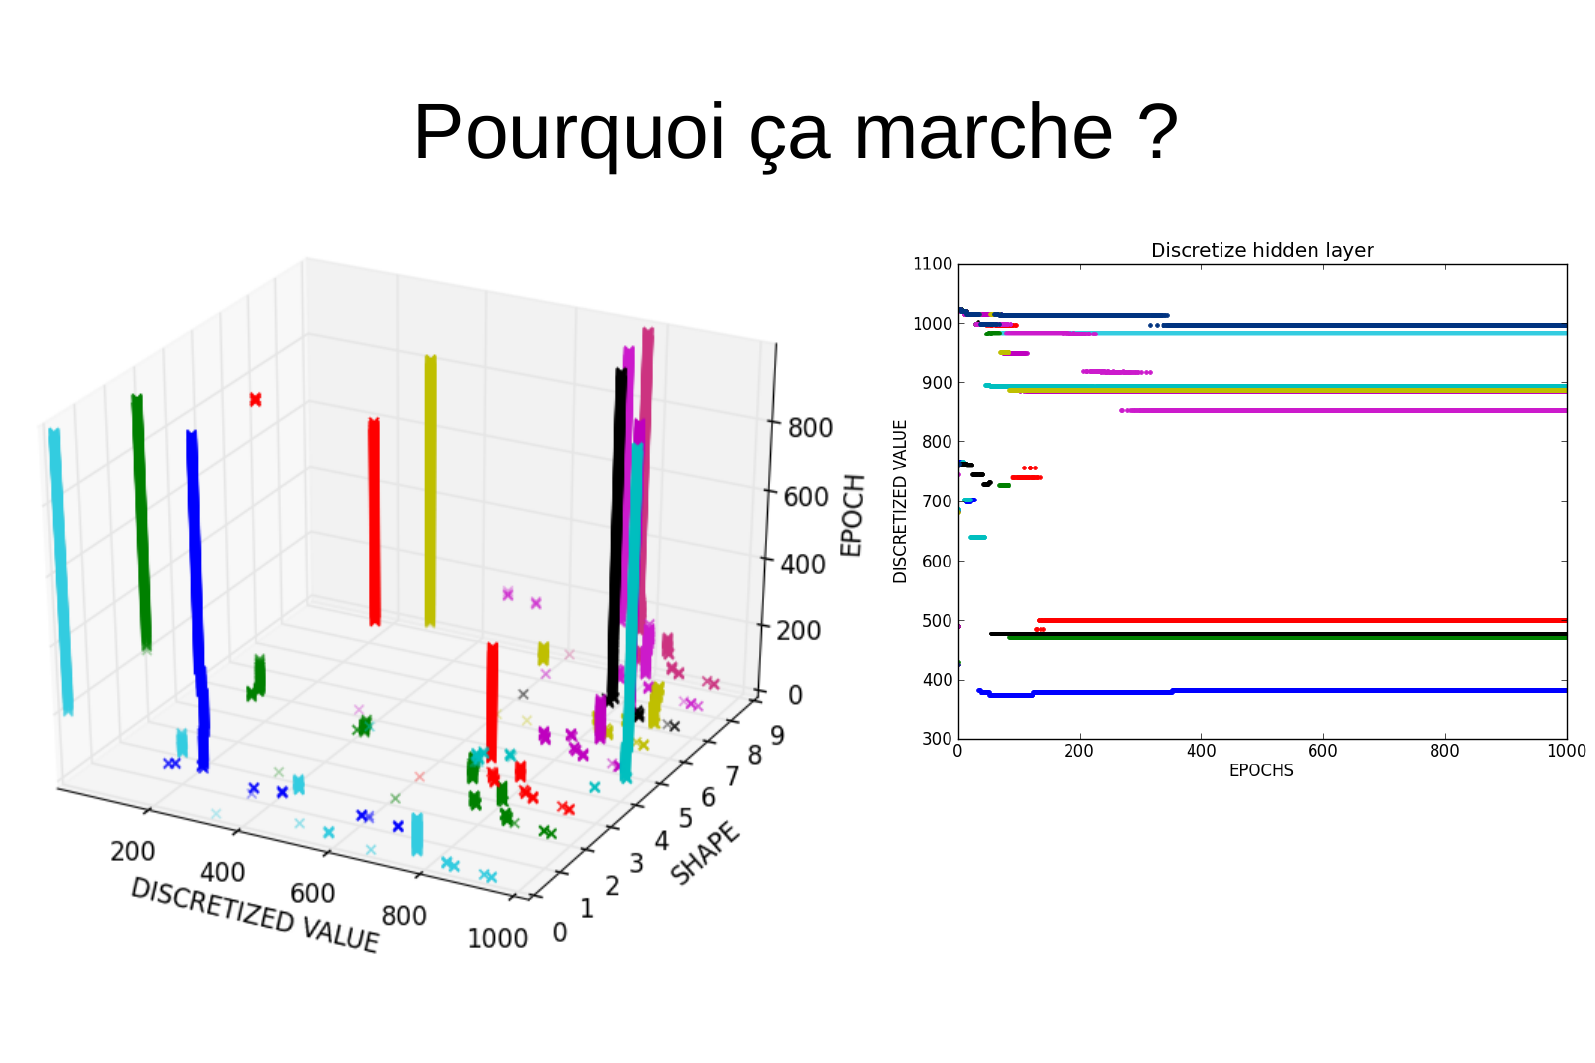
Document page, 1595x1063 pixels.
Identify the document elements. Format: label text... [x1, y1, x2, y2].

picture [11, 236, 875, 967]
picture [885, 237, 1595, 780]
title Pourquoi ça marche ? [79, 42, 1515, 220]
